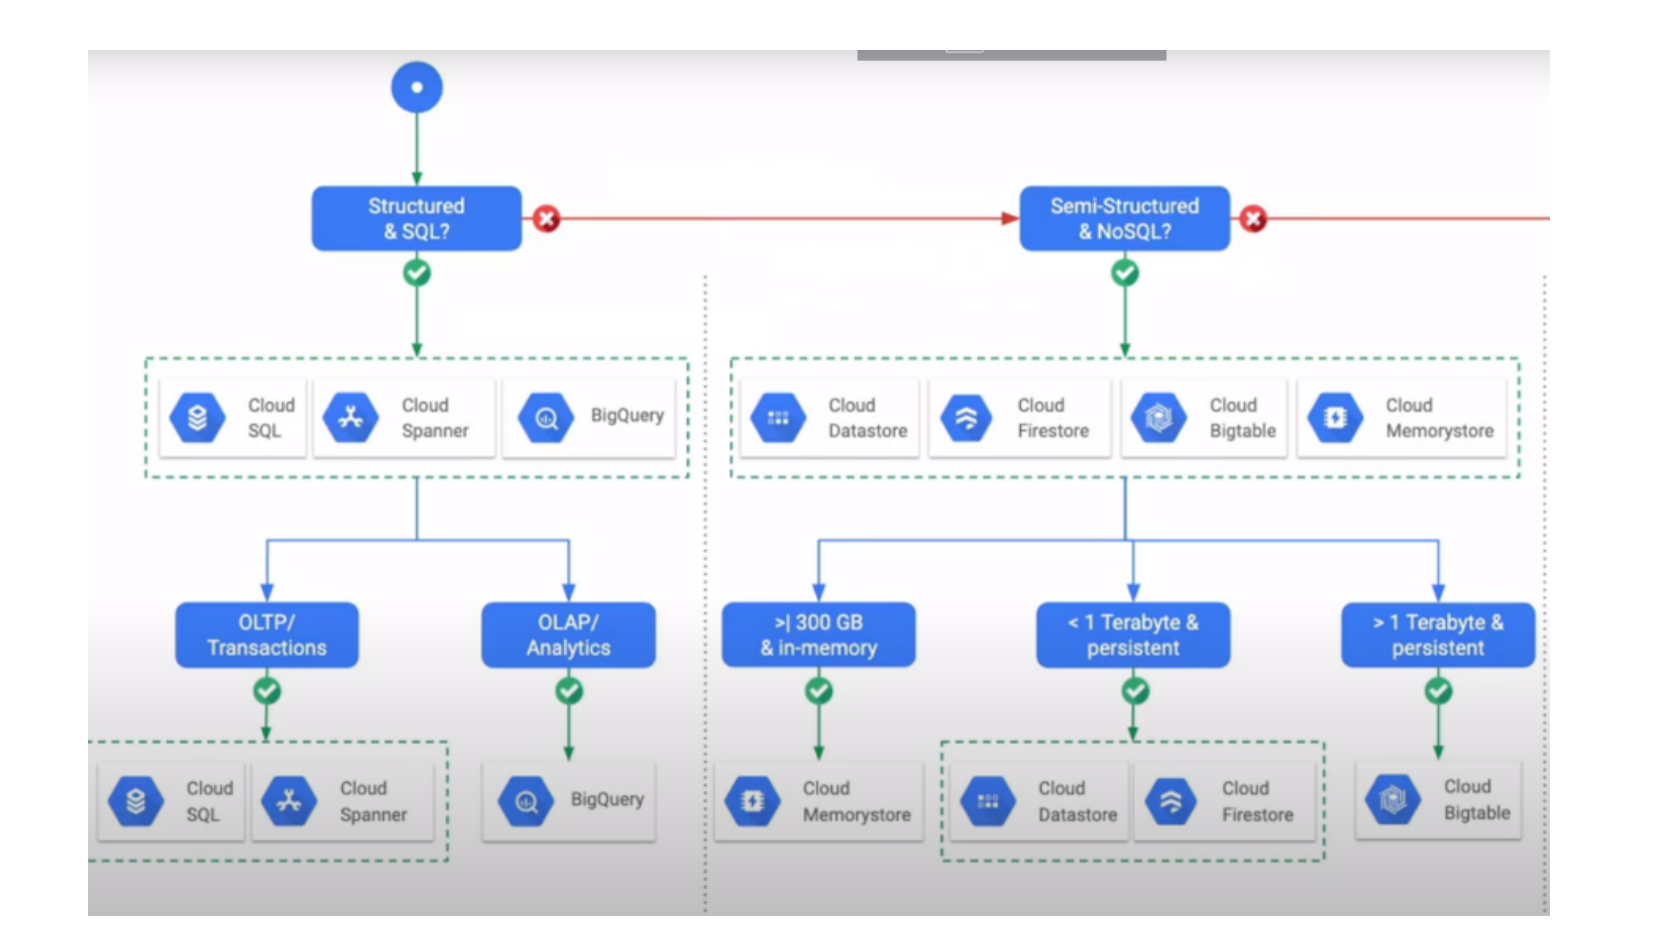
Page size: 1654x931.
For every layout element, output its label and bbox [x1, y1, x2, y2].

picture [88, 50, 1550, 916]
